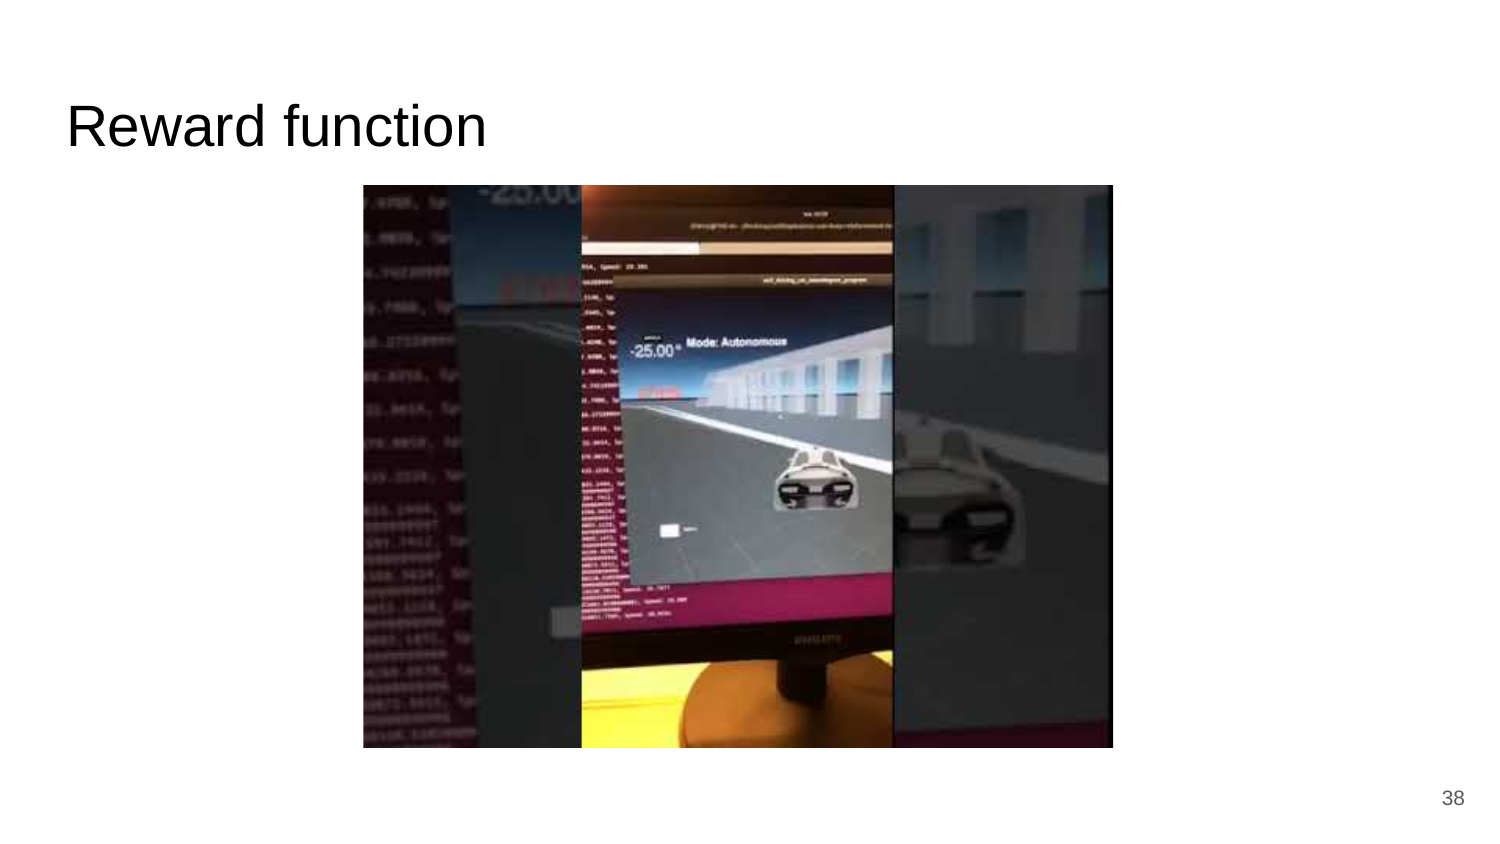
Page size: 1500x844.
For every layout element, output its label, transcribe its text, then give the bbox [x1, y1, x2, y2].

slide_number <number> [1389, 764, 1480, 830]
title Reward function [51, 72, 1449, 167]
text_box [363, 185, 1114, 748]
